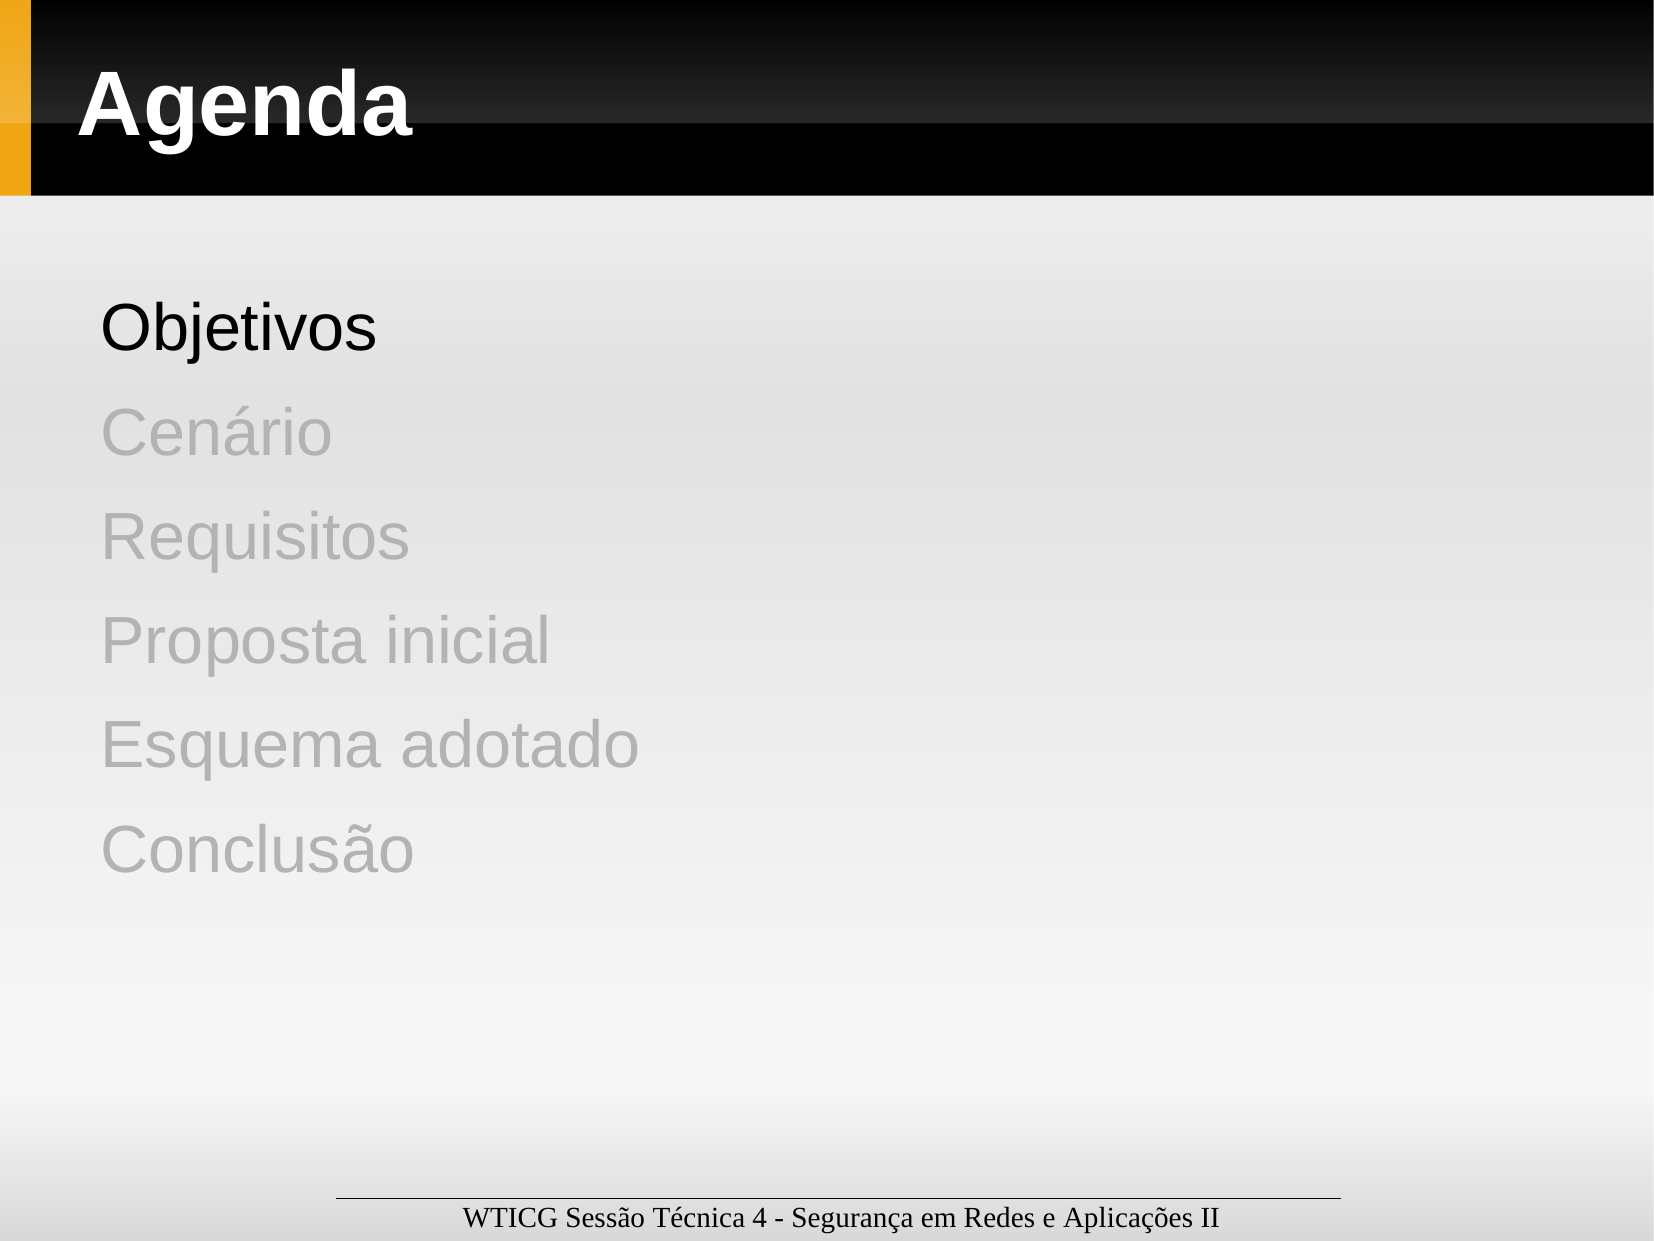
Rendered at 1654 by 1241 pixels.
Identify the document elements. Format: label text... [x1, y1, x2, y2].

list Objetivos Cenário Requisitos Proposta inicial Esquema adotado Conclusão [82, 290, 1571, 1094]
title Agenda [76, 0, 1565, 208]
picture [0, 0, 1654, 1241]
